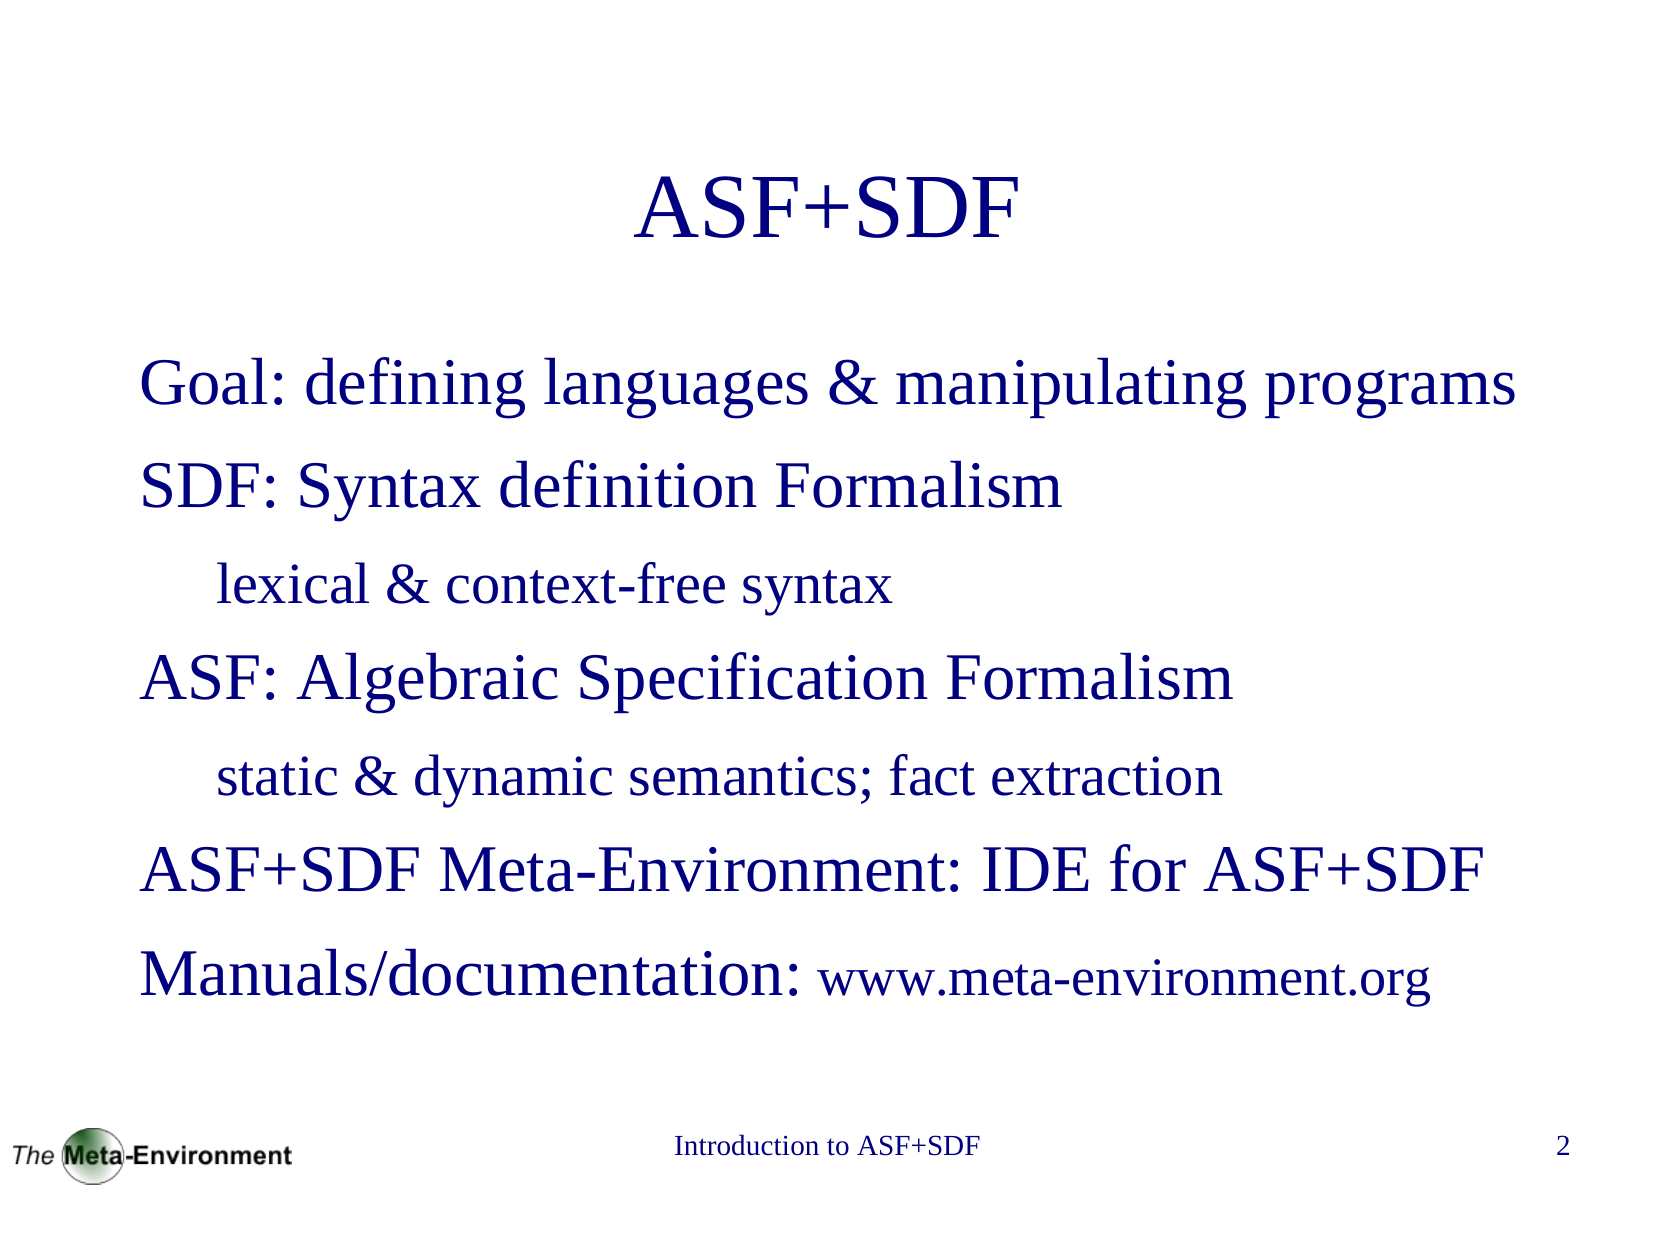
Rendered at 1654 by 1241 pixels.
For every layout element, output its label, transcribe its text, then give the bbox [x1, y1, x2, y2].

list Goal: defining languages & manipulating programs SDF: Syntax definition Formalism lexical & context-free syntax ASF: Algebraic Specification Formalism static & dynamic semantics; fact extraction ASF+SDF Meta-Environment: IDE for ASF+SDF Manuals/documentation: www.meta-environment.org [121, 344, 1626, 1171]
picture [13, 1128, 292, 1185]
title ASF+SDF [121, 102, 1534, 311]
